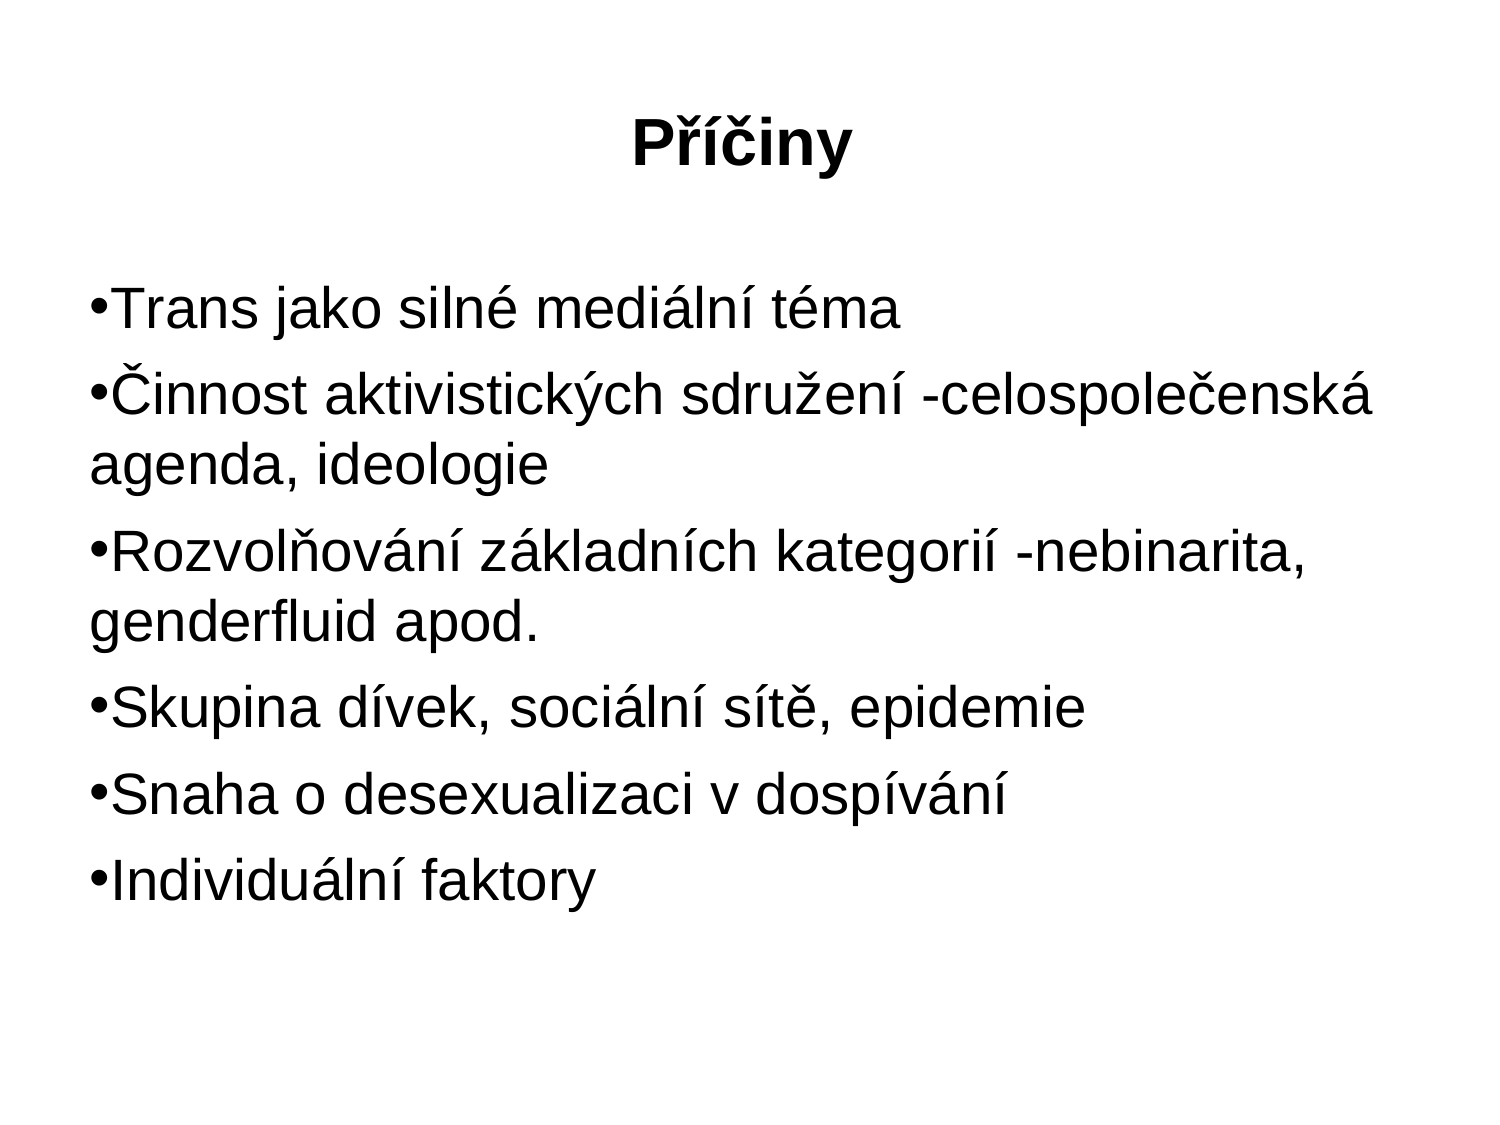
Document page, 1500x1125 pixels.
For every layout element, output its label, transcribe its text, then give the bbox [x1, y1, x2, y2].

title Příčiny [67, 45, 1418, 233]
list Trans jako silné mediální téma Činnost aktivistických sdružení -celospolečenská agenda, ideologie Rozvolňování základních kategorií -nebinarita, genderfluid apod. Skupina dívek, sociální sítě, epidemie Snaha o desexualizaci v dospívání Individuální faktory [75, 262, 1426, 1005]
